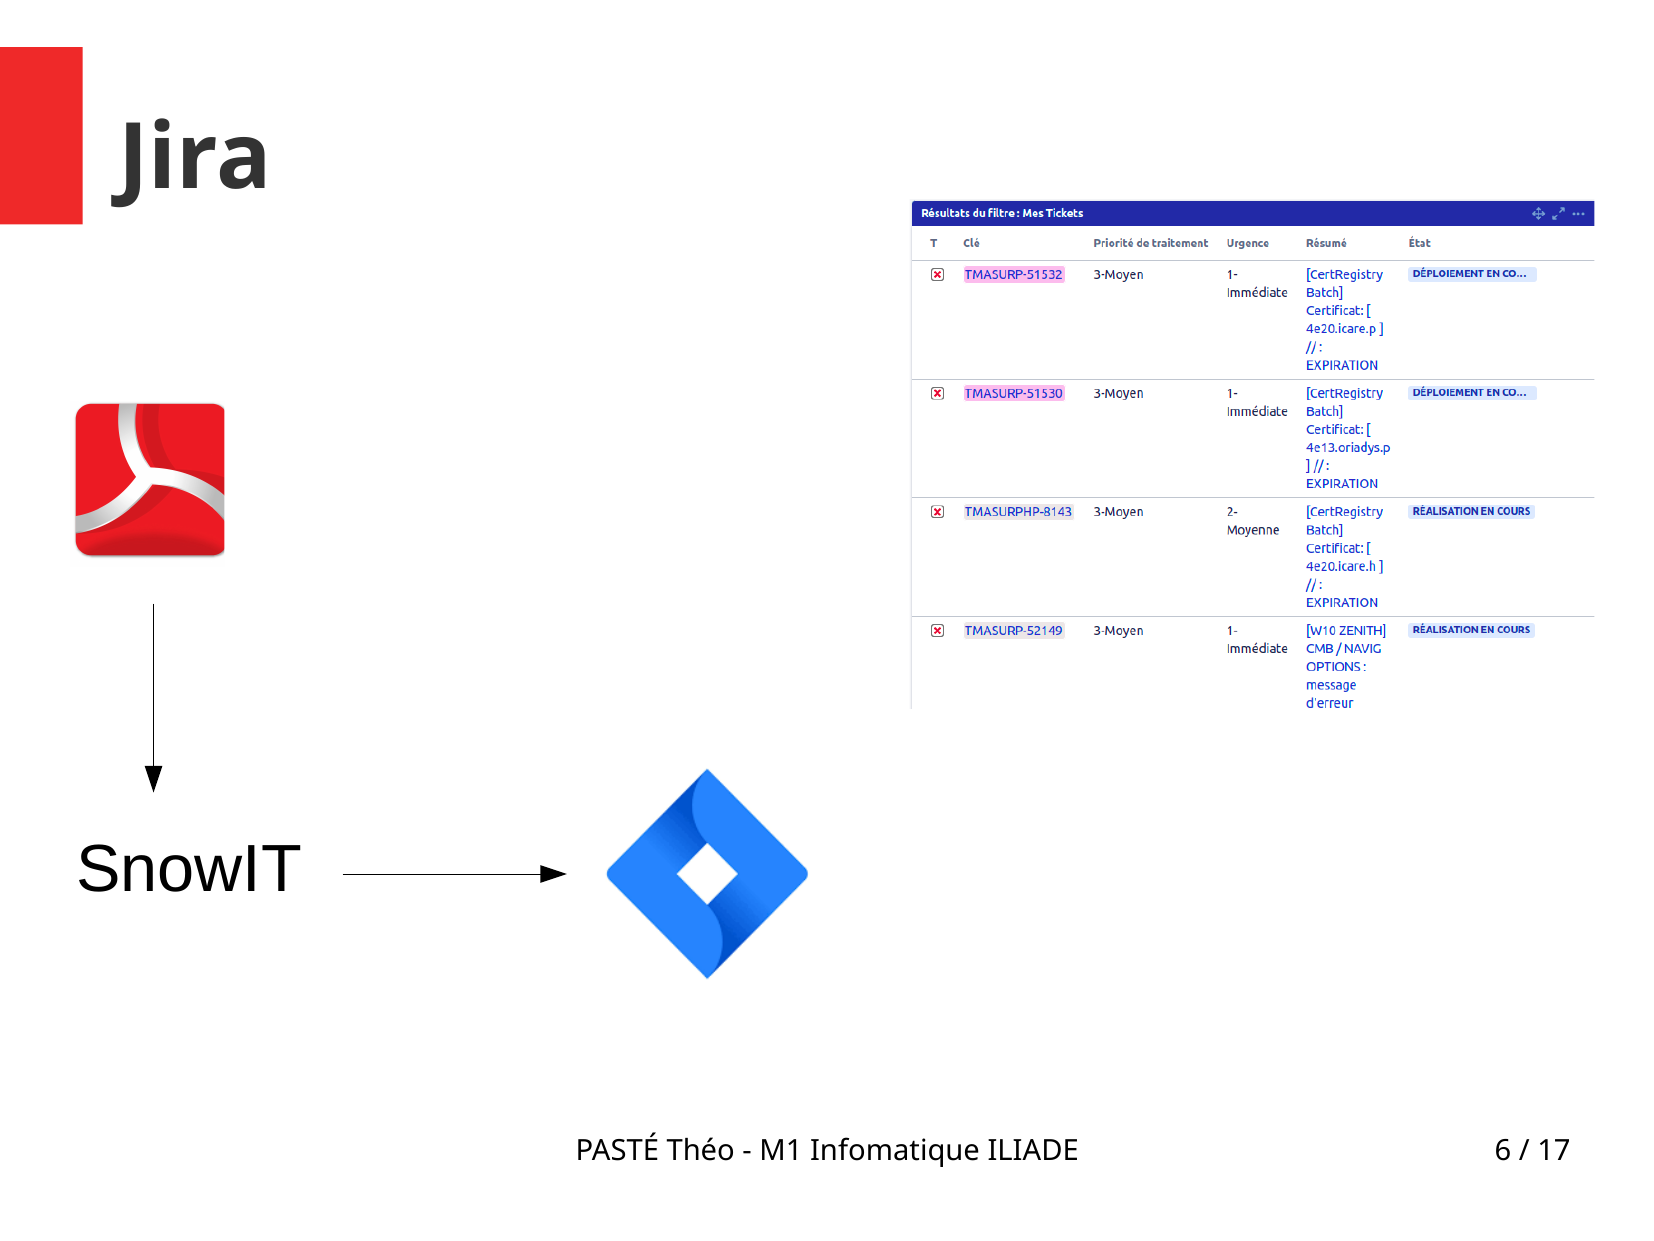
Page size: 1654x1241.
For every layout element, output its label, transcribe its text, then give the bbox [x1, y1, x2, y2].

title Jira [118, 49, 1571, 257]
picture [70, 401, 225, 567]
picture [517, 767, 898, 981]
picture [909, 199, 1595, 709]
subtitle SnowIT [35, 792, 343, 945]
